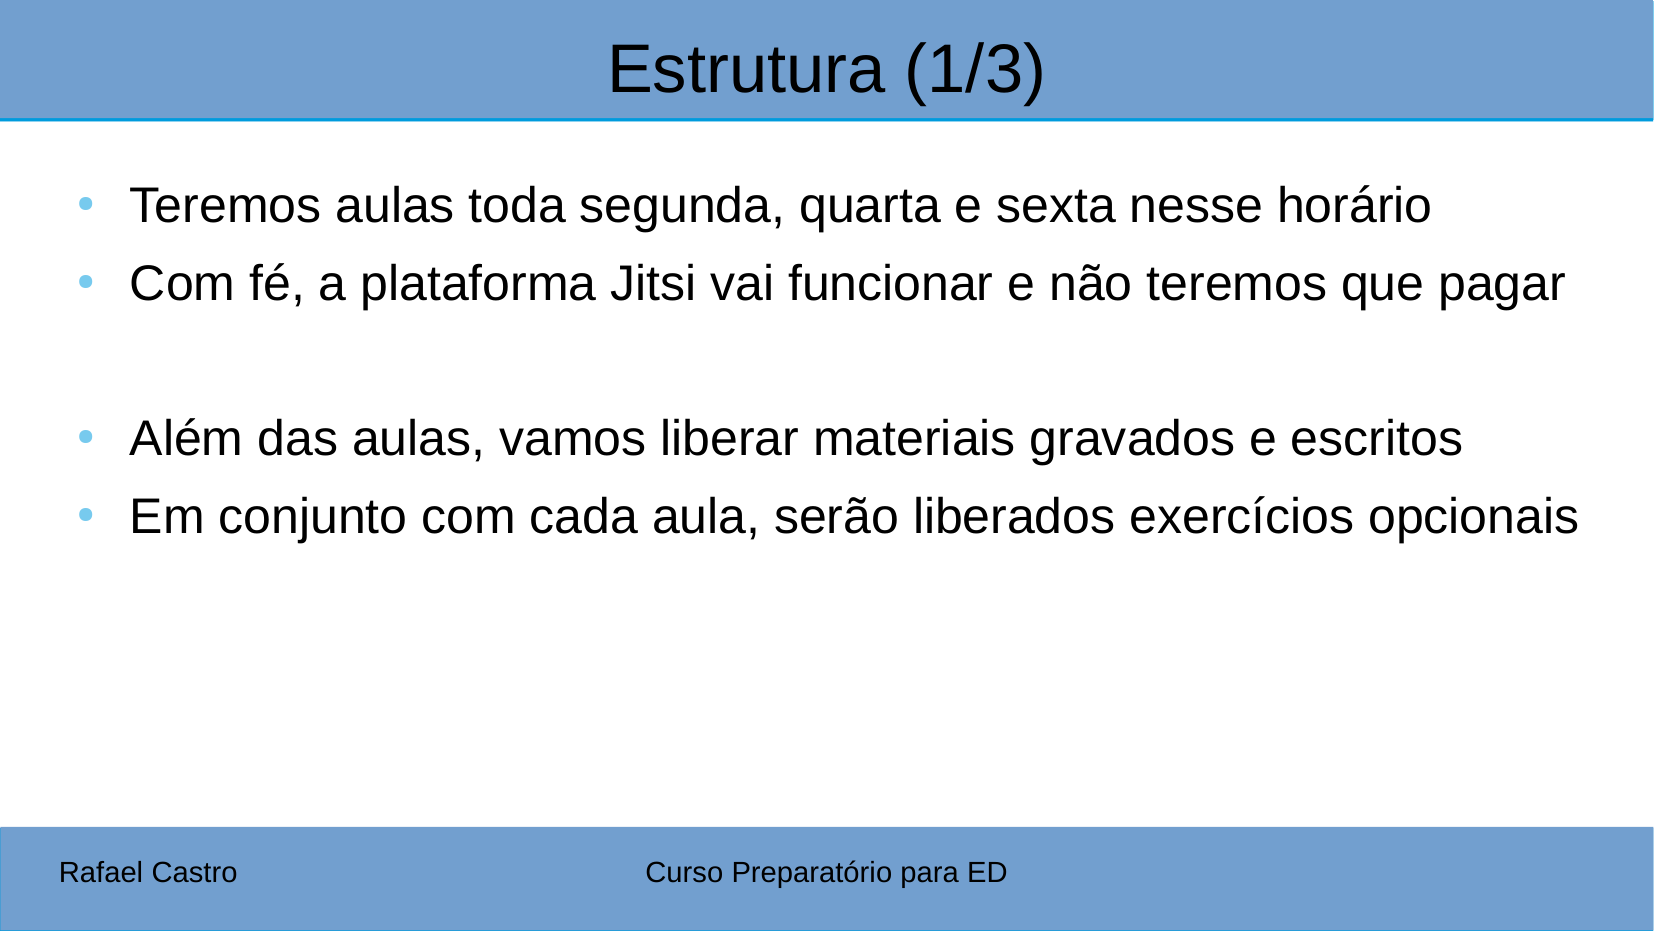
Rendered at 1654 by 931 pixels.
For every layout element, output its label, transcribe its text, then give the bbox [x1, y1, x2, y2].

list Teremos aulas toda segunda, quarta e sexta nesse horário Com fé, a plataforma Jitsi vai funcionar e não teremos que pagar Além das aulas, vamos liberar materiais gravados e escritos Em conjunto com cada aula, serão liberados exercícios opcionais [59, 177, 1595, 768]
title Estrutura (1/3) [59, 29, 1595, 108]
